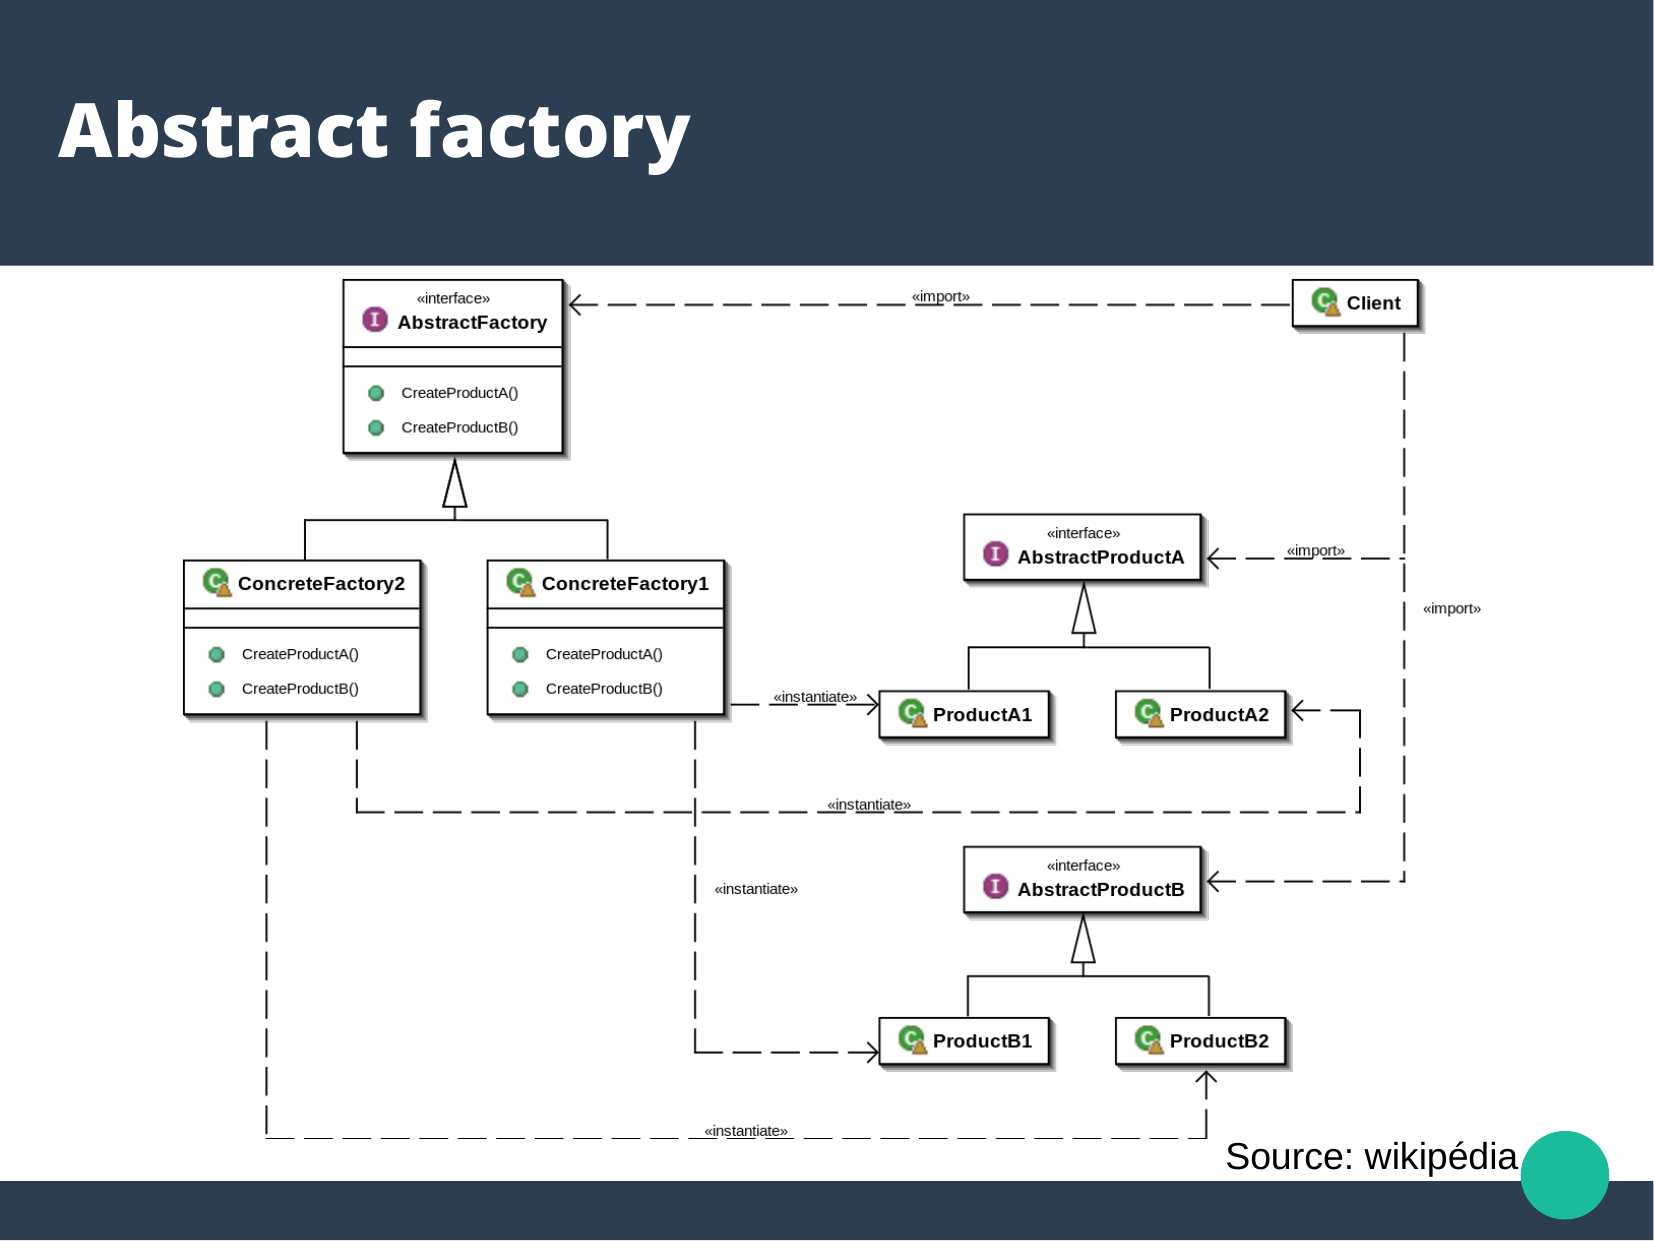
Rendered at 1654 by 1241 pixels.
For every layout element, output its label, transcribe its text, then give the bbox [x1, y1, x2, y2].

picture [182, 278, 1483, 1139]
title Abstract factory [59, 49, 1595, 207]
text_box Source: wikipédia [1210, 1127, 1534, 1185]
